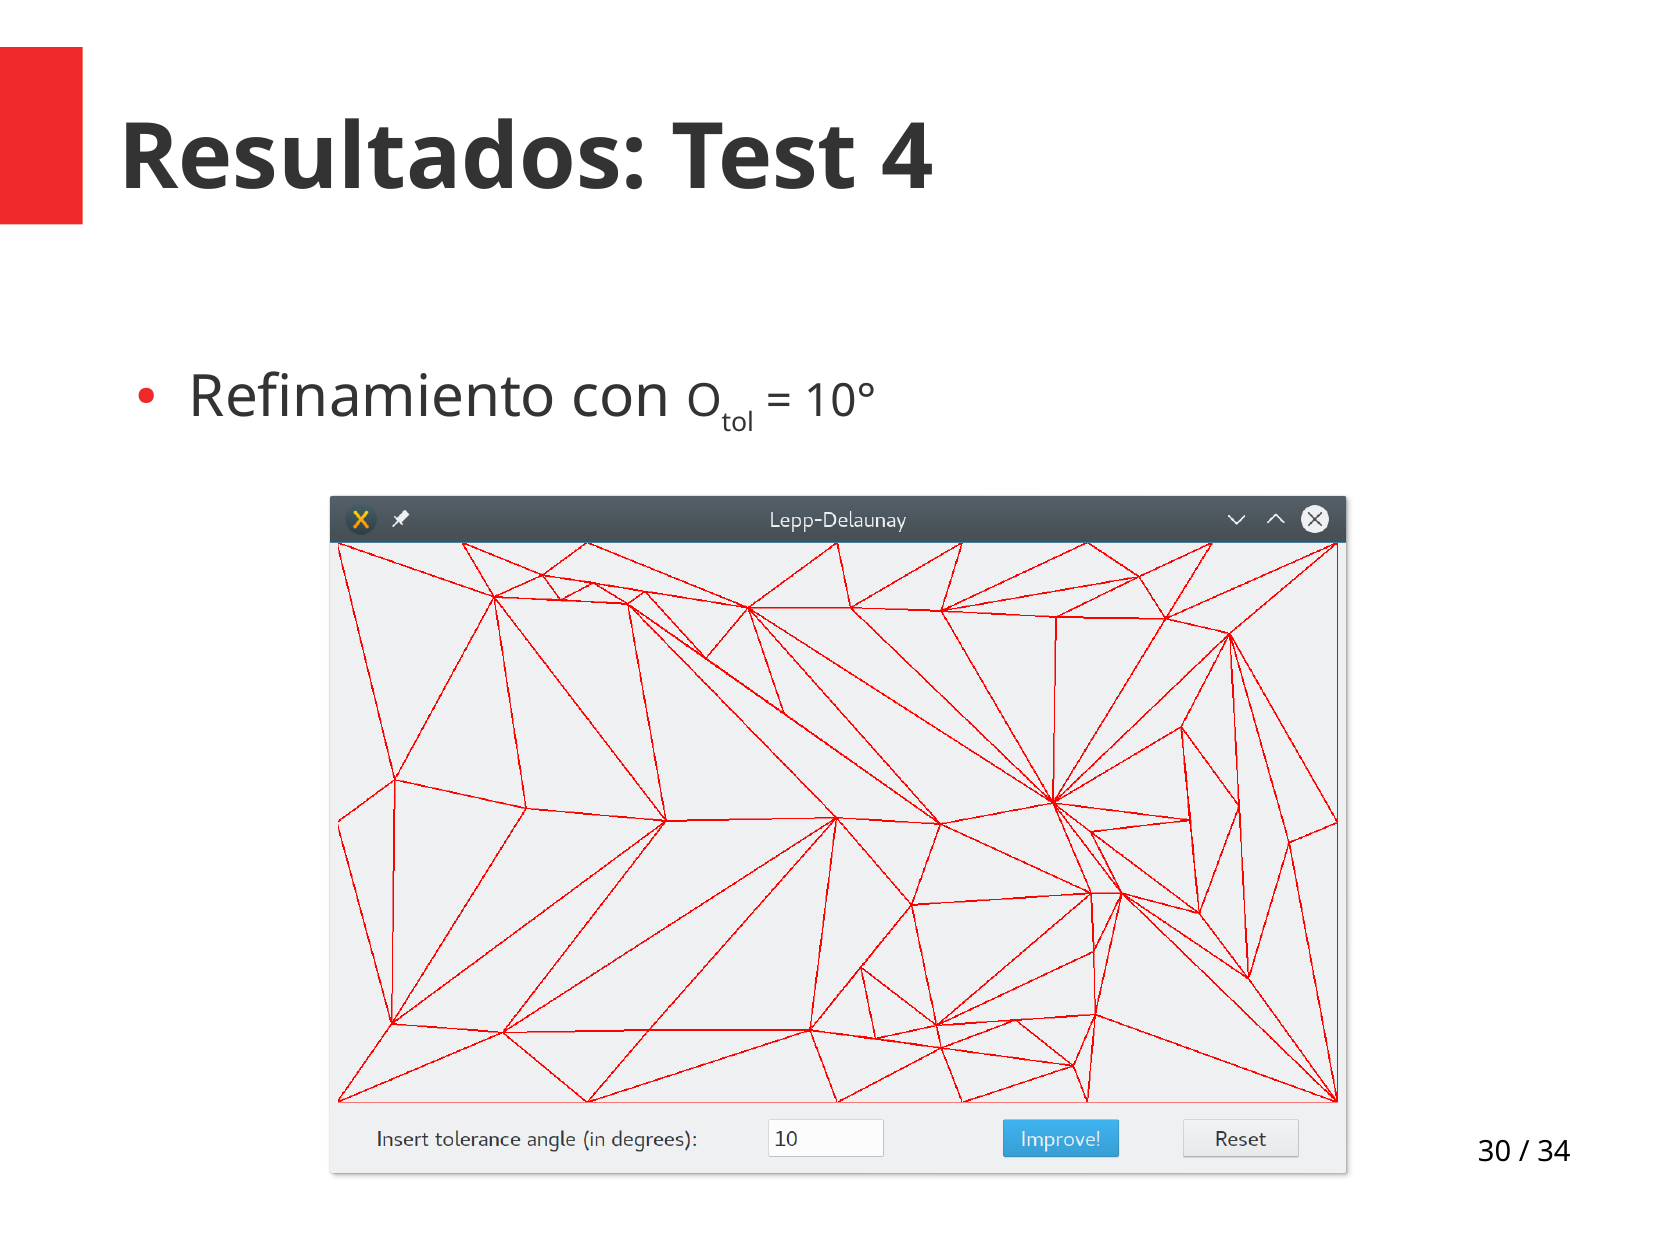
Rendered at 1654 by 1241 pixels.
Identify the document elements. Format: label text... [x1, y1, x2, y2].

picture [324, 490, 1356, 1183]
title Resultados: Test 4 [118, 49, 1571, 257]
list Refinamiento con Otol = 10° [118, 354, 1536, 1074]
